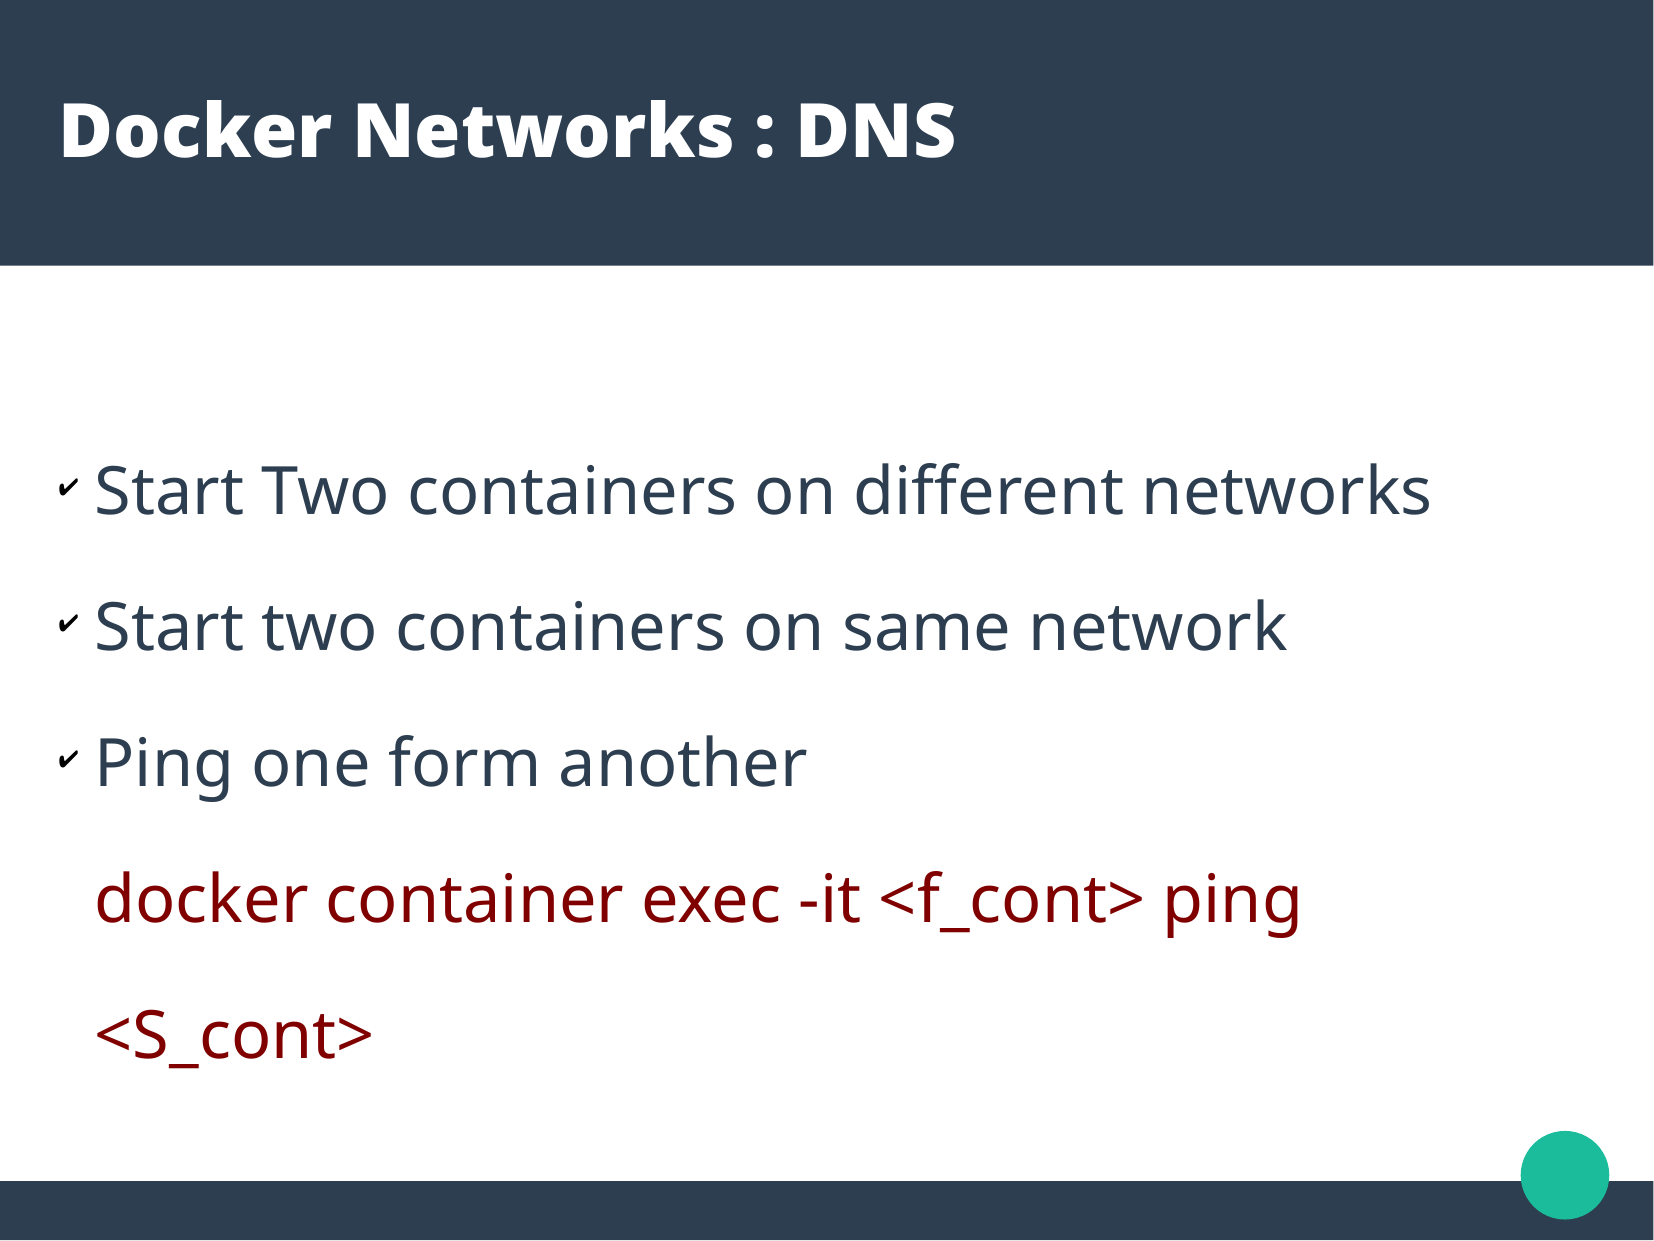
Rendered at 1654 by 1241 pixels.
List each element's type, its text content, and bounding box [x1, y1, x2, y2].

title Docker Networks : DNS [59, 40, 1595, 216]
subtitle Start Two containers on different networks Start two containers on same network Ping one form another docker container exec -it <f_cont> ping <S_cont> [59, 291, 1595, 1186]
